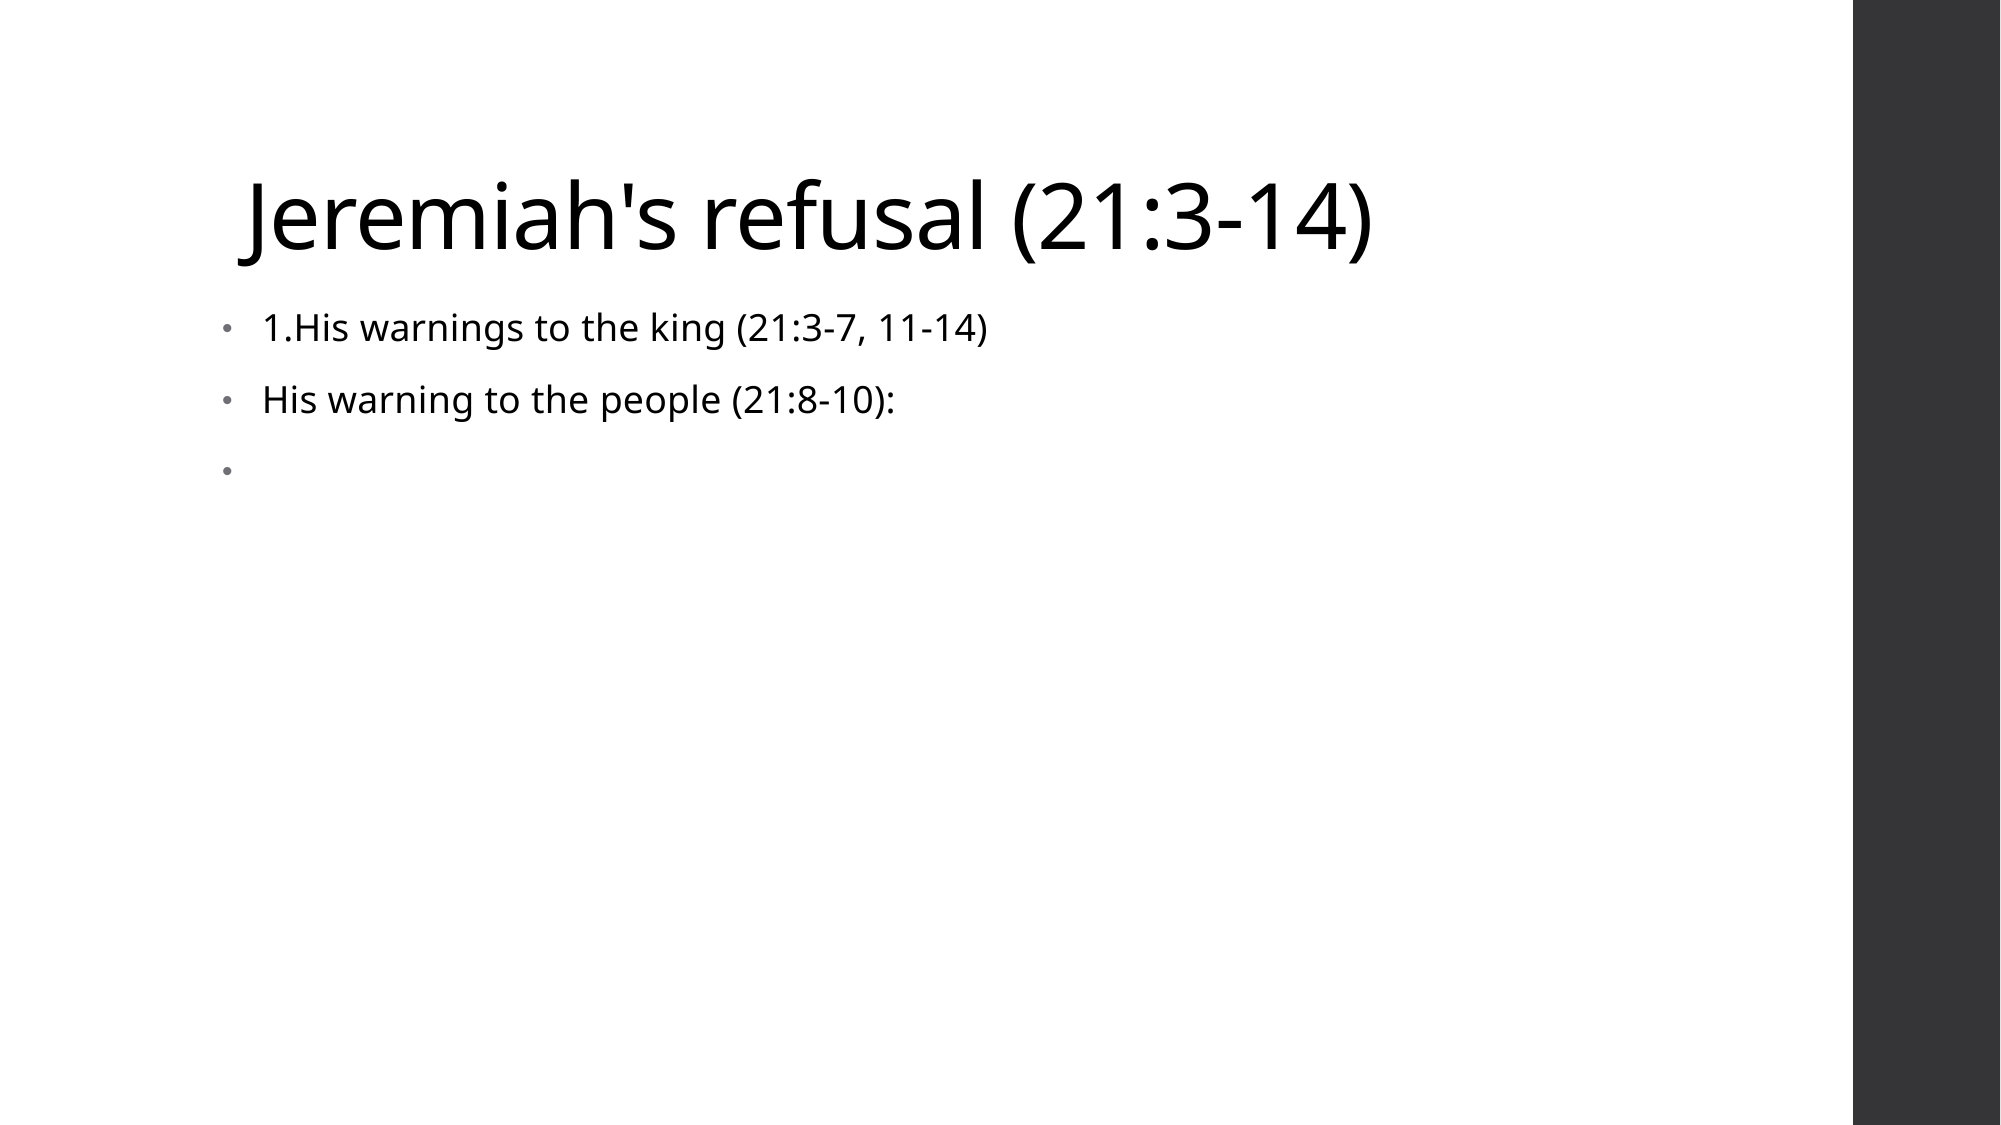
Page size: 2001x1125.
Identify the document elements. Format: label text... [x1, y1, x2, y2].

title Jeremiah's refusal (21:3-14) [206, 60, 1797, 278]
list 1.His warnings to the king (21:3-7, 11-14) His warning to the people (21:8-10): [206, 299, 1617, 1014]
